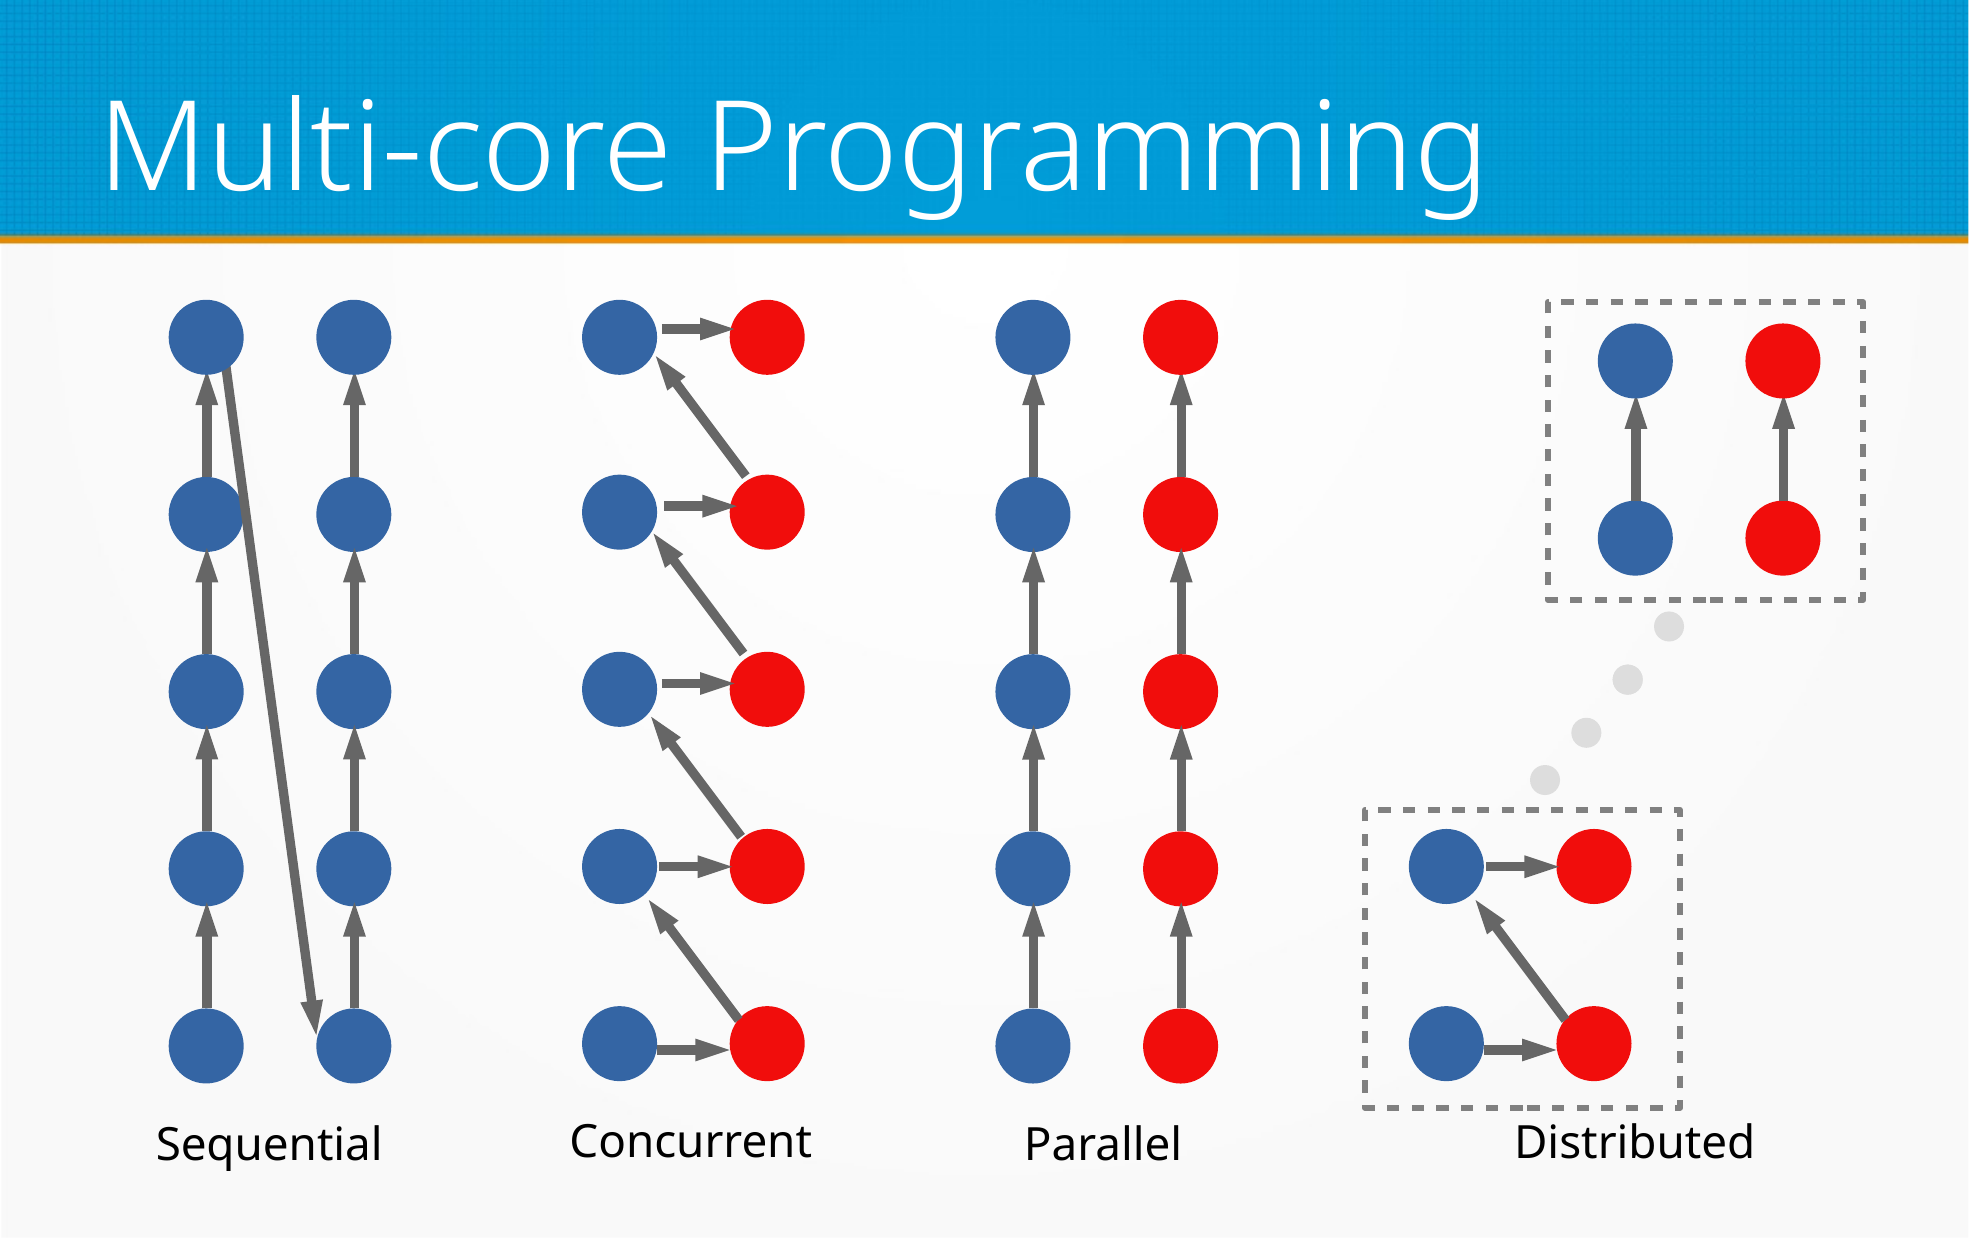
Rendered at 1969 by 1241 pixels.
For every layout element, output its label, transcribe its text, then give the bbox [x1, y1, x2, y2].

text_box [729, 299, 805, 375]
text_box [168, 477, 242, 552]
text_box [168, 299, 244, 375]
text_box [995, 477, 1071, 552]
text_box [1556, 828, 1632, 905]
text_box [995, 654, 1071, 730]
text_box [582, 299, 658, 375]
text_box [1597, 323, 1673, 399]
text_box [1654, 611, 1685, 642]
text_box [316, 1008, 392, 1084]
title Multi-core Programming [98, 19, 1870, 227]
text_box [1143, 1008, 1219, 1084]
text_box [1143, 477, 1219, 552]
text_box [582, 1006, 658, 1082]
text_box [995, 299, 1071, 375]
text_box [582, 651, 658, 727]
text_box [168, 831, 244, 907]
text_box [729, 828, 805, 905]
text_box [729, 1006, 805, 1082]
text_box [1143, 654, 1219, 730]
text_box [1143, 831, 1219, 907]
text_box [1408, 1006, 1484, 1082]
text_box [1530, 765, 1561, 796]
text_box [1556, 1006, 1632, 1082]
text_box [316, 831, 392, 907]
text_box [995, 1008, 1071, 1084]
text_box [1571, 717, 1602, 748]
text_box Sequential [150, 1110, 406, 1176]
text_box [1143, 299, 1219, 375]
text_box [1745, 323, 1821, 399]
text_box [995, 831, 1071, 907]
text_box [1612, 664, 1643, 695]
text_box [1745, 500, 1821, 576]
text_box [1408, 828, 1484, 905]
text_box [729, 474, 805, 550]
text_box Parallel [1018, 1110, 1197, 1176]
text_box [582, 828, 658, 905]
text_box [582, 474, 658, 550]
picture [0, 233, 1969, 1241]
text_box [168, 1008, 244, 1084]
text_box [316, 654, 392, 730]
text_box Concurrent [563, 1107, 830, 1173]
text_box [316, 299, 392, 375]
text_box [168, 654, 244, 730]
text_box [729, 651, 805, 727]
text_box [1597, 500, 1673, 576]
text_box Distributed [1508, 1107, 1775, 1173]
text_box [316, 477, 392, 552]
